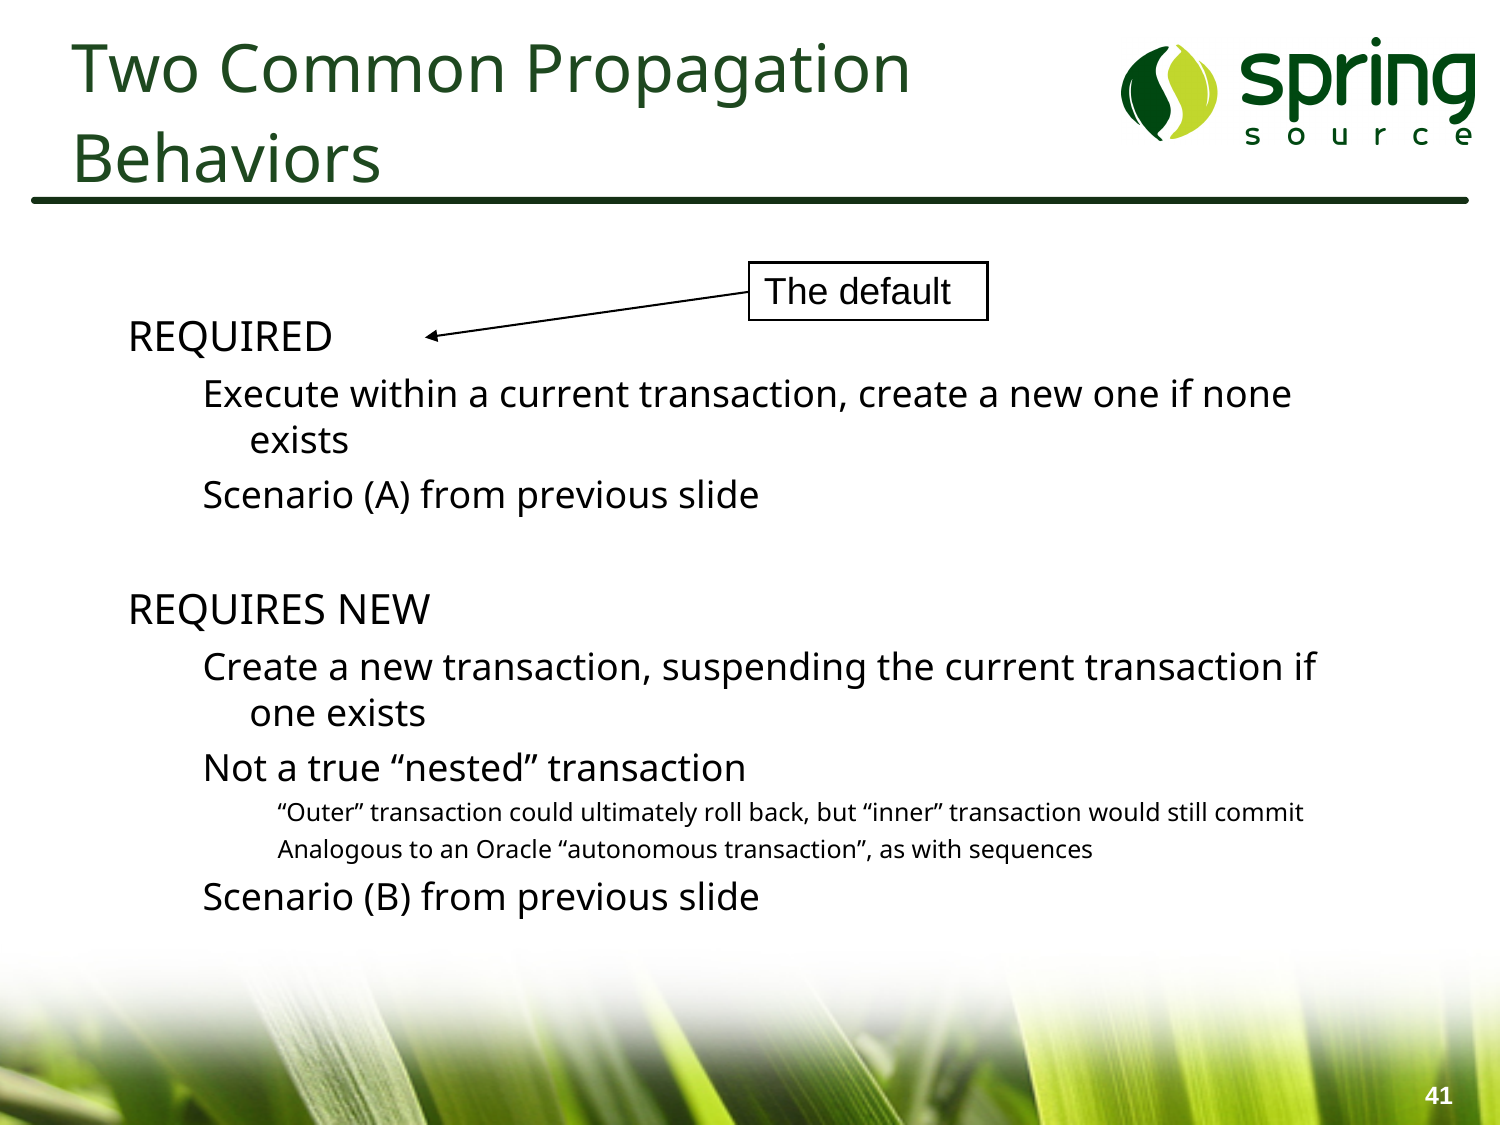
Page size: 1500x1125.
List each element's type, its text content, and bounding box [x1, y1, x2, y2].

picture [0, 944, 1500, 1125]
text_box The default [749, 262, 988, 320]
list REQUIRED Execute within a current transaction, create a new one if none exists Scenario (A) from previous slide REQUIRES NEW Create a new transaction, suspending the current transaction if one exists Not a true “nested” transaction “Outer” transaction could ultimately roll back, but “inner” transaction would still commit Analogous to an Oracle “autonomous transaction”, as with sequences Scenario (B) from previous slide [112, 302, 1388, 978]
title Two Common Propagation Behaviors [56, 13, 1089, 191]
picture [1121, 37, 1475, 145]
